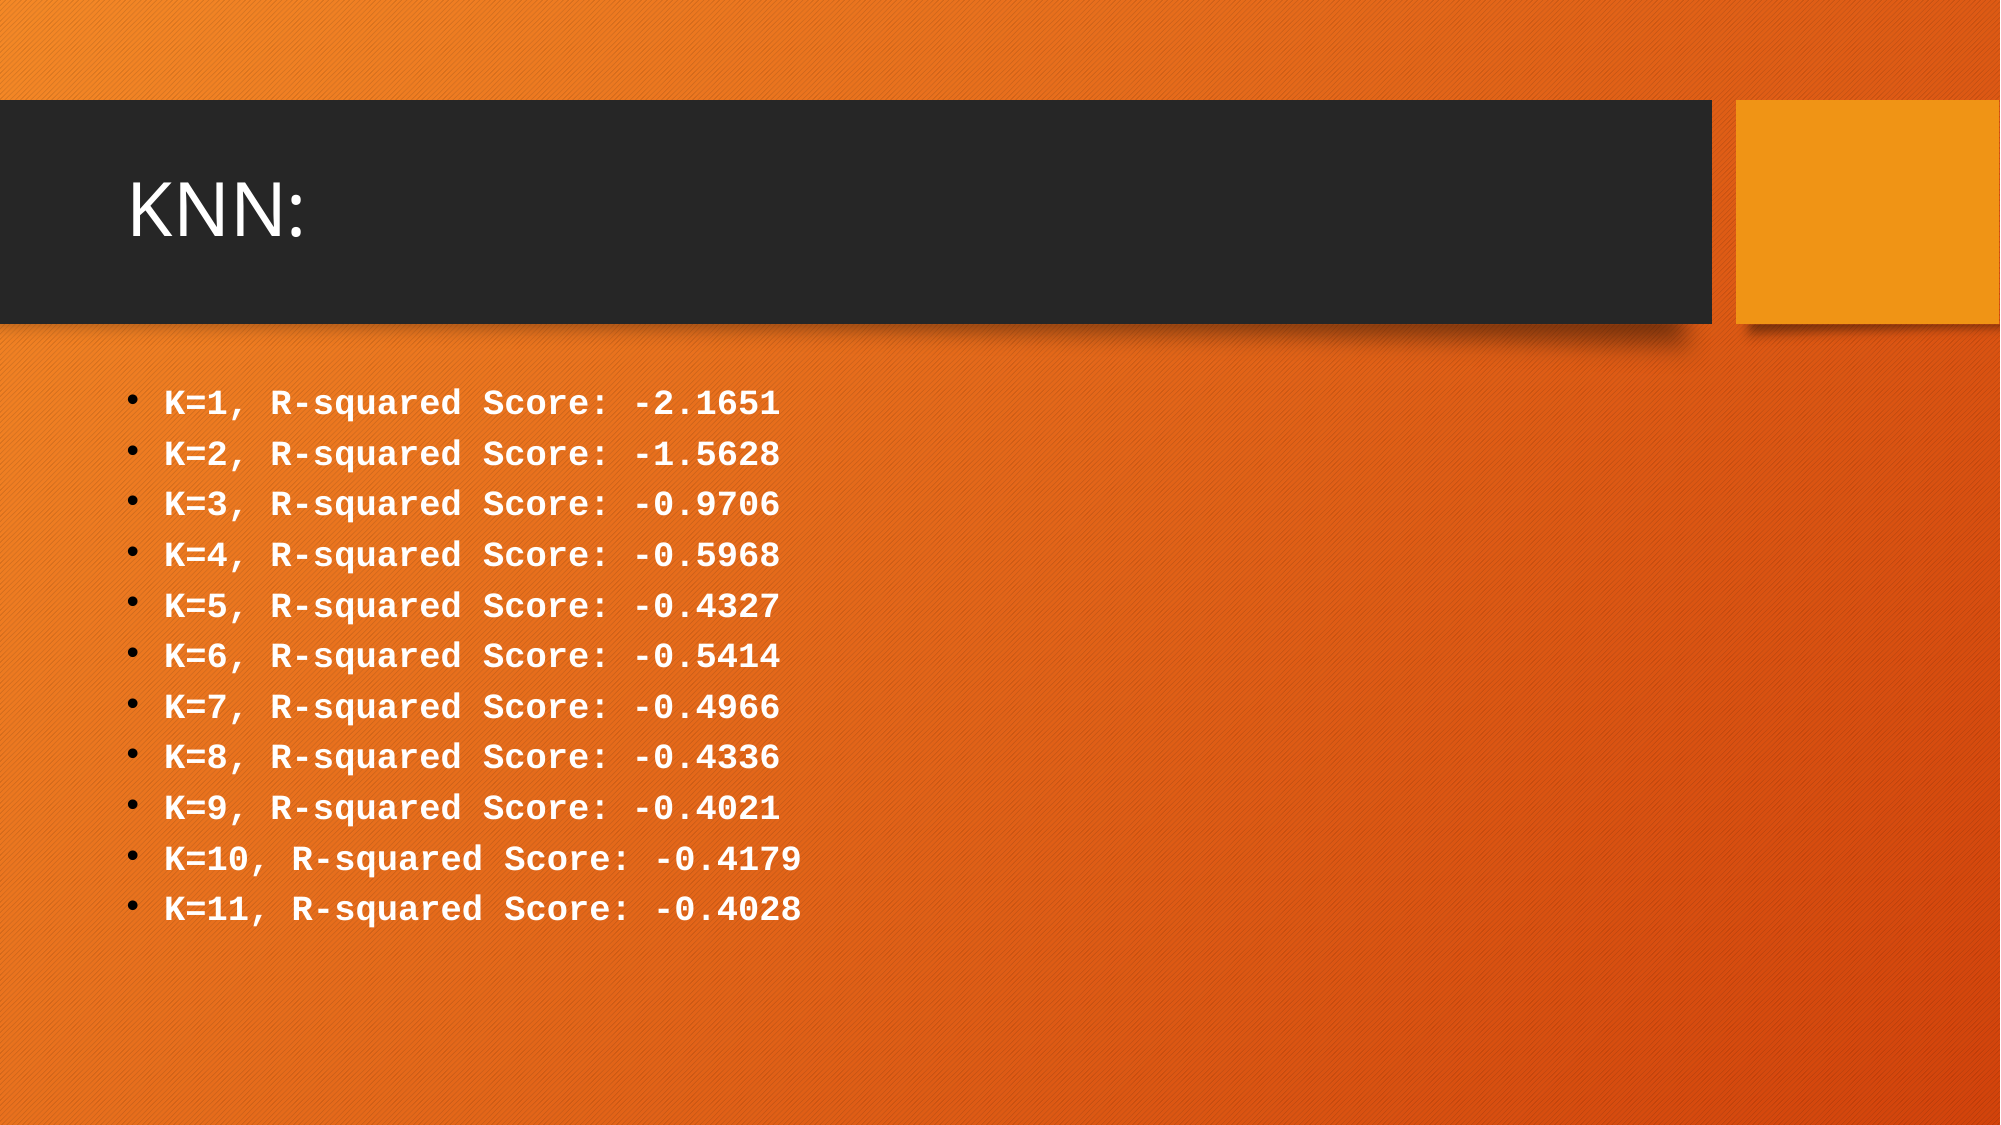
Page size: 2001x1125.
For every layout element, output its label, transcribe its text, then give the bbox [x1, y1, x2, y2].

title KNN: [111, 123, 1689, 301]
list K=1, R-squared Score: -2.1651 K=2, R-squared Score: -1.5628 K=3, R-squared Score: -0.9706 K=4, R-squared Score: -0.5968 K=5, R-squared Score: -0.4327 K=6, R-squared Score: -0.5414 K=7, R-squared Score: -0.4966 K=8, R-squared Score: -0.4336 K=9, R-squared Score: -0.4021 K=10, R-squared Score: -0.4179 K=11, R-squared Score: -0.4028 [111, 383, 1689, 974]
